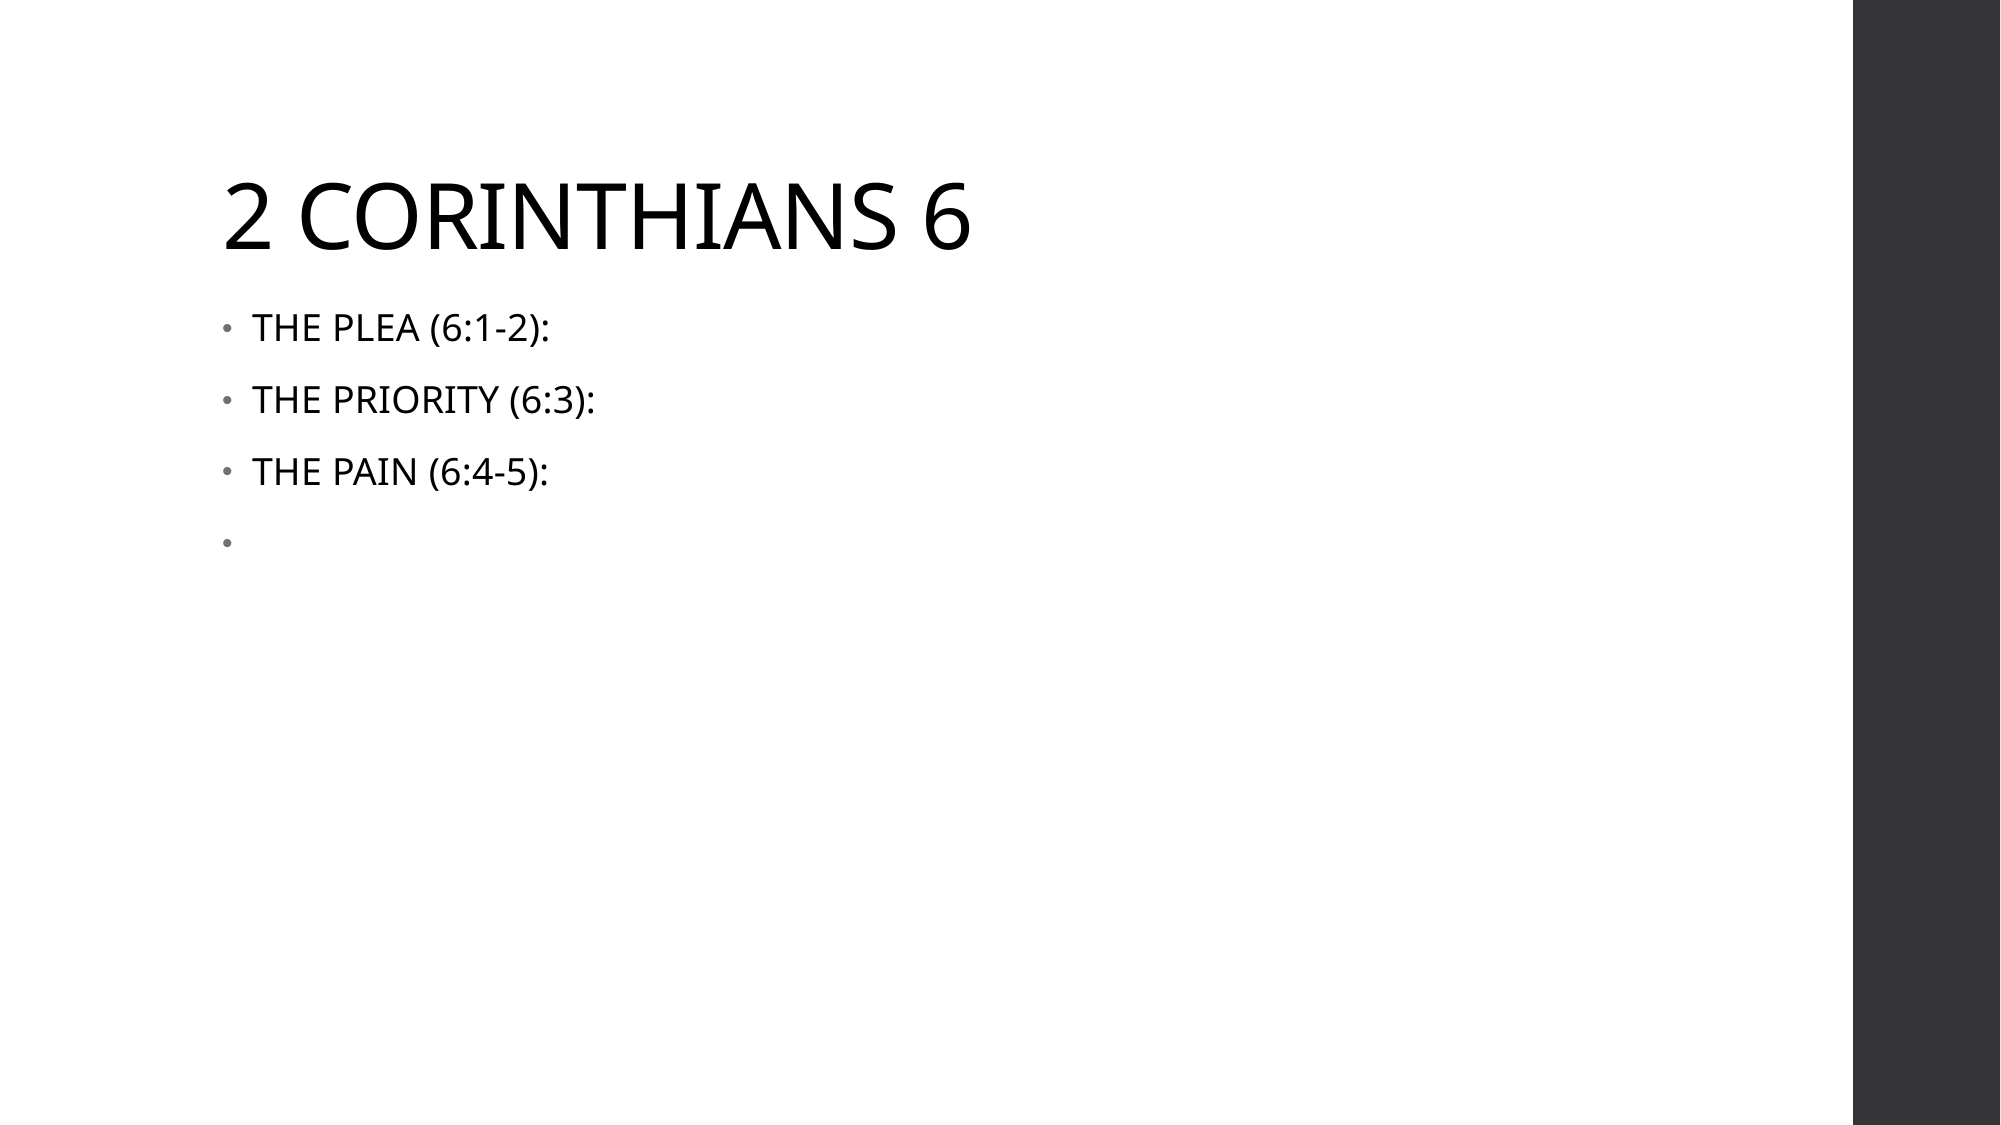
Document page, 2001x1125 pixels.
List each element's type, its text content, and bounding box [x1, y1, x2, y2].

list THE PLEA (6:1-2): THE PRIORITY (6:3): THE PAIN (6:4-5): [206, 299, 1617, 1014]
title 2 CORINTHIANS 6 [206, 60, 1797, 278]
